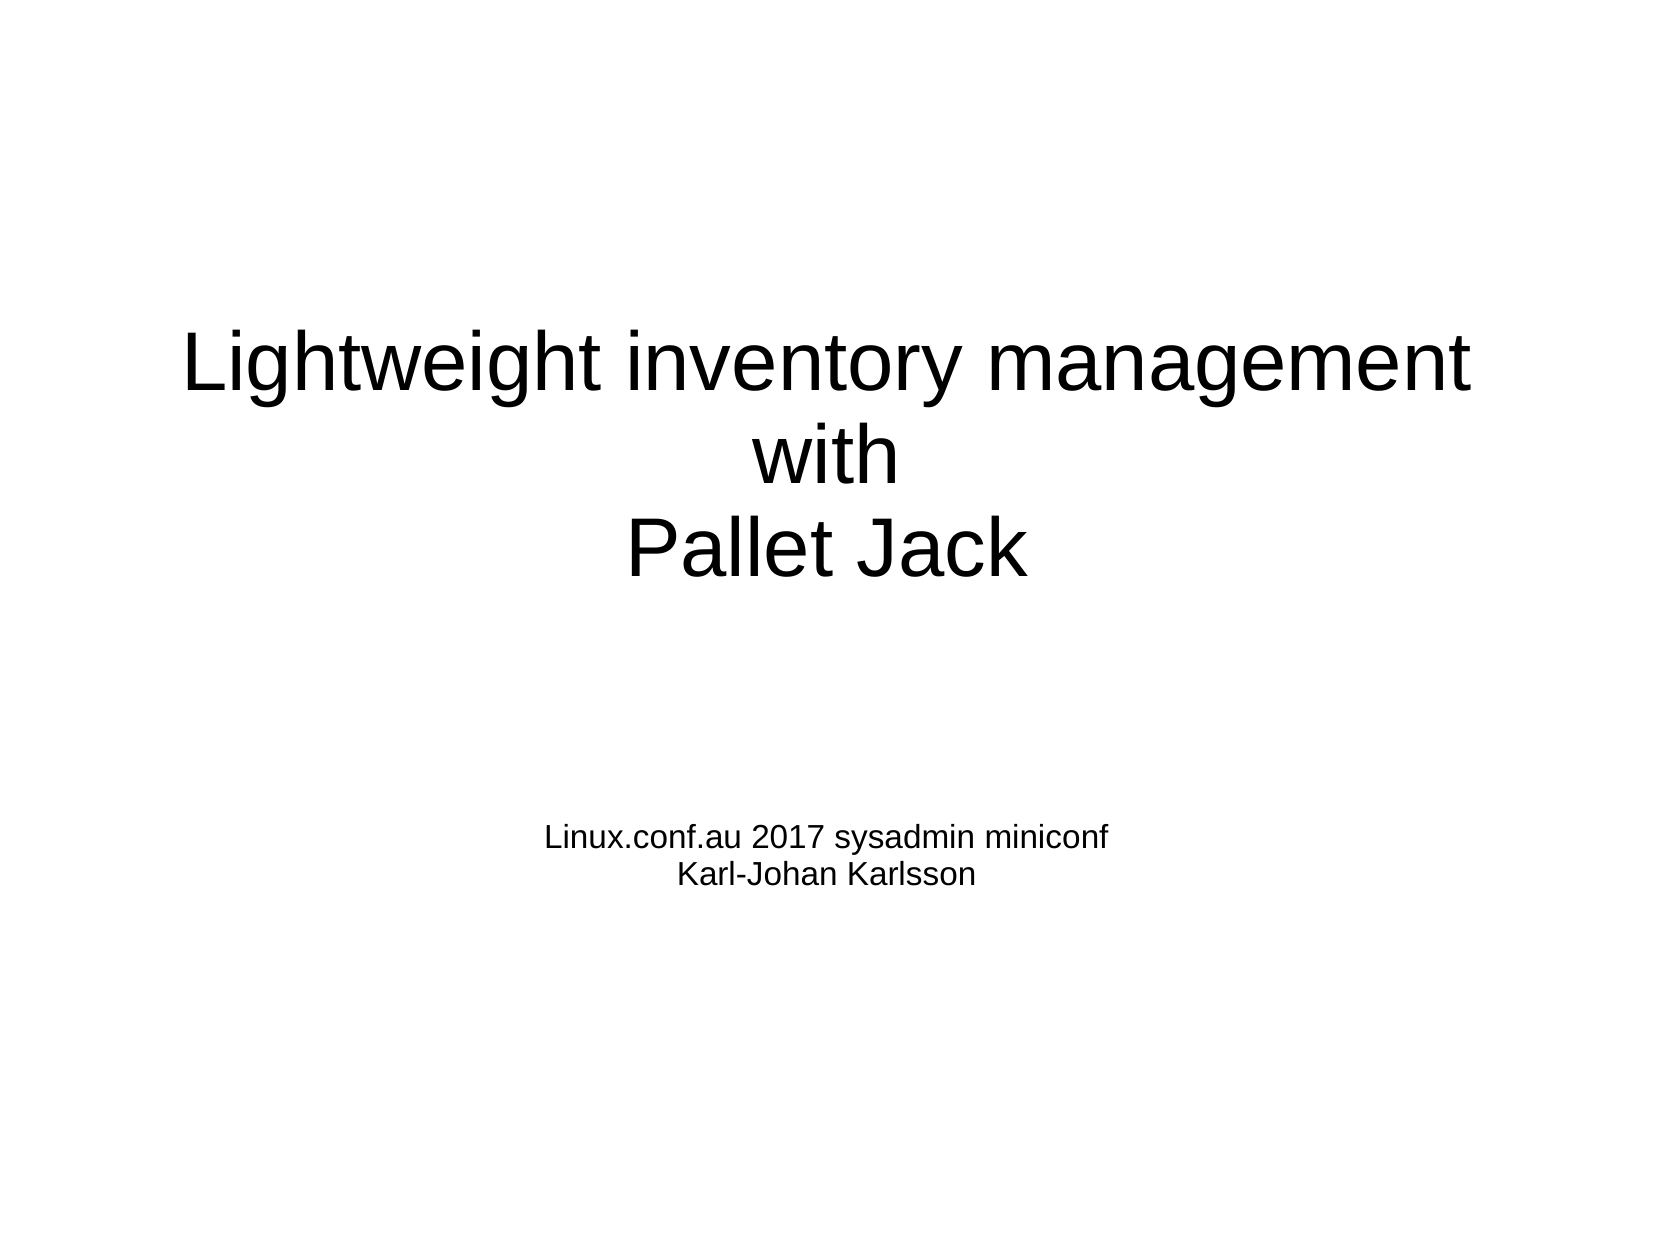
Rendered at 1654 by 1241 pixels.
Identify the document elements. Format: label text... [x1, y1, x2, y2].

subtitle Lightweight inventory management with Pallet Jack Linux.conf.au 2017 sysadmin miniconf Karl-Johan Karlsson [82, 49, 1571, 1010]
